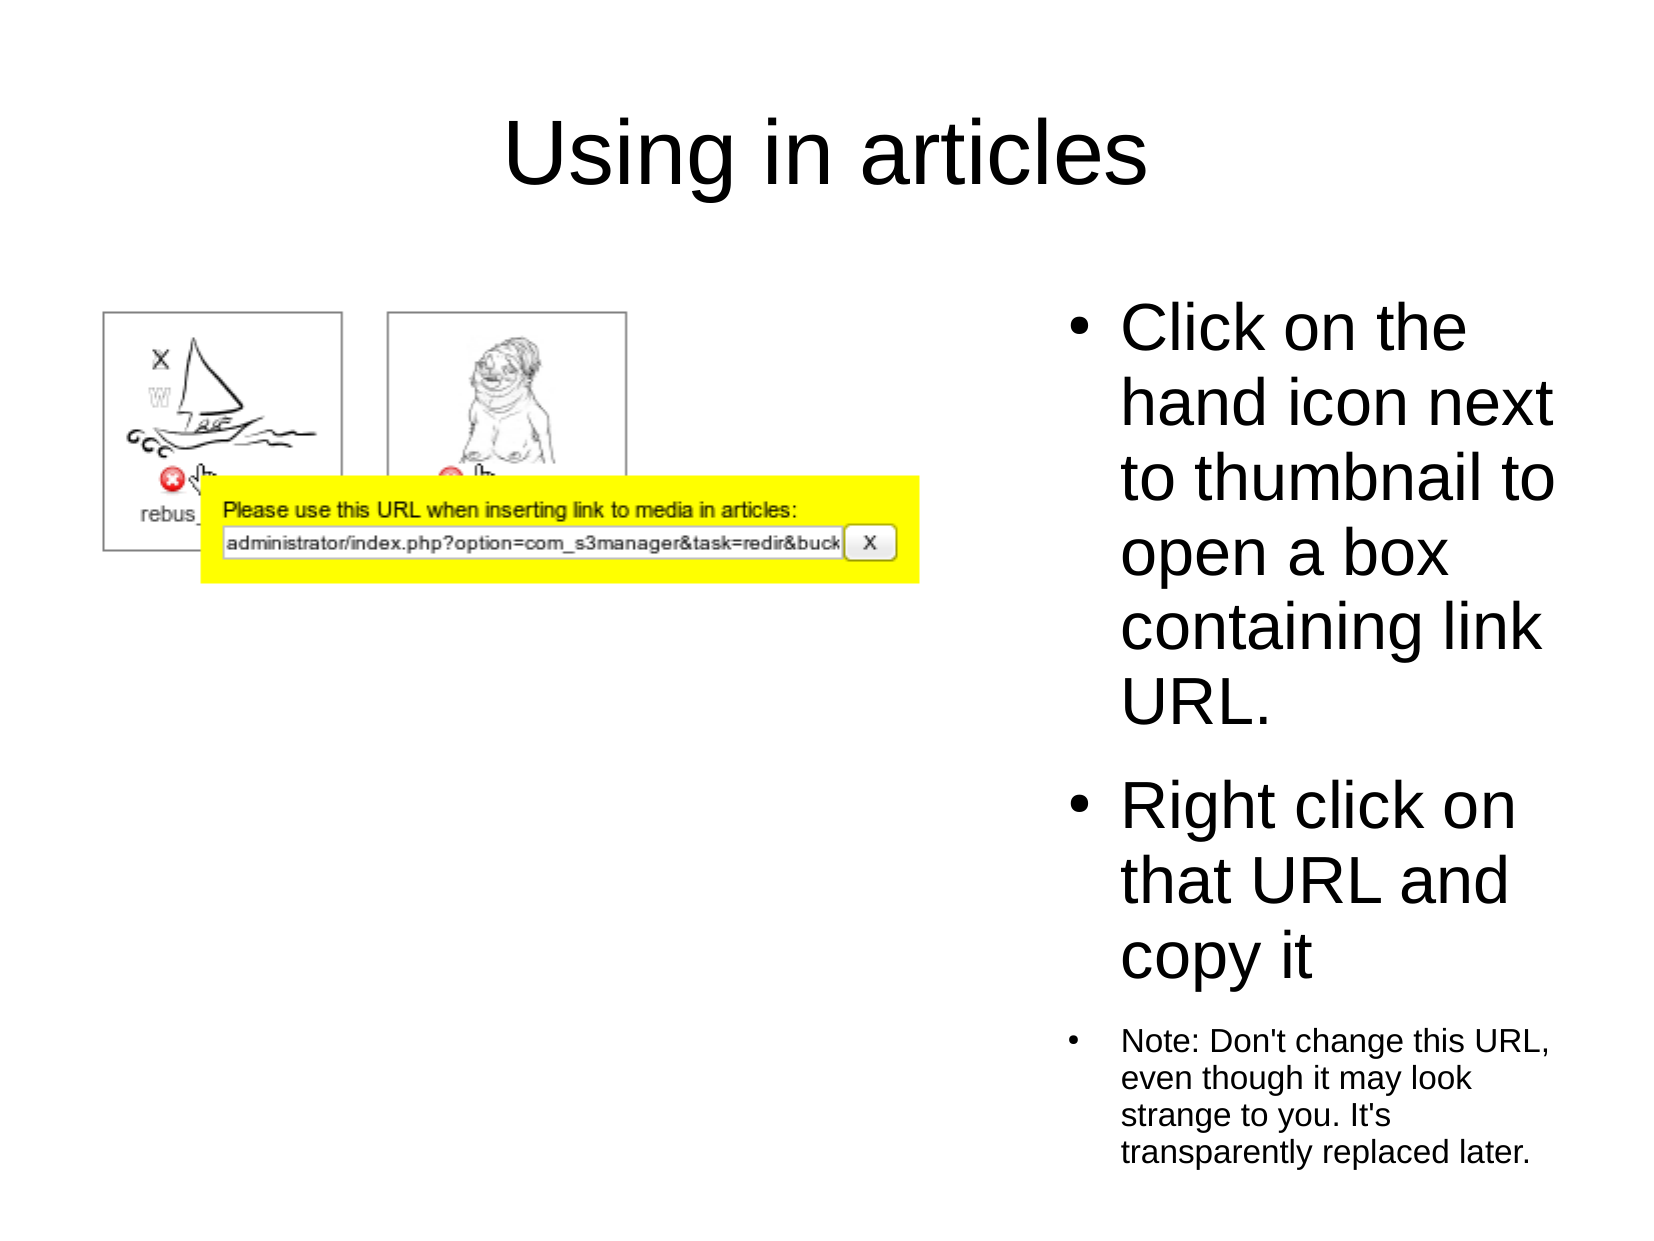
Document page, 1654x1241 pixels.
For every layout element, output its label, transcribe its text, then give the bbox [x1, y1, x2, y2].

picture [91, 296, 938, 601]
list Click on the hand icon next to thumbnail to open a box containing link URL. Right click on that URL and copy it Note: Don't change this URL, even though it may look strange to you. It's transparently replaced later. [1050, 290, 1572, 1201]
title Using in articles [82, 49, 1571, 257]
